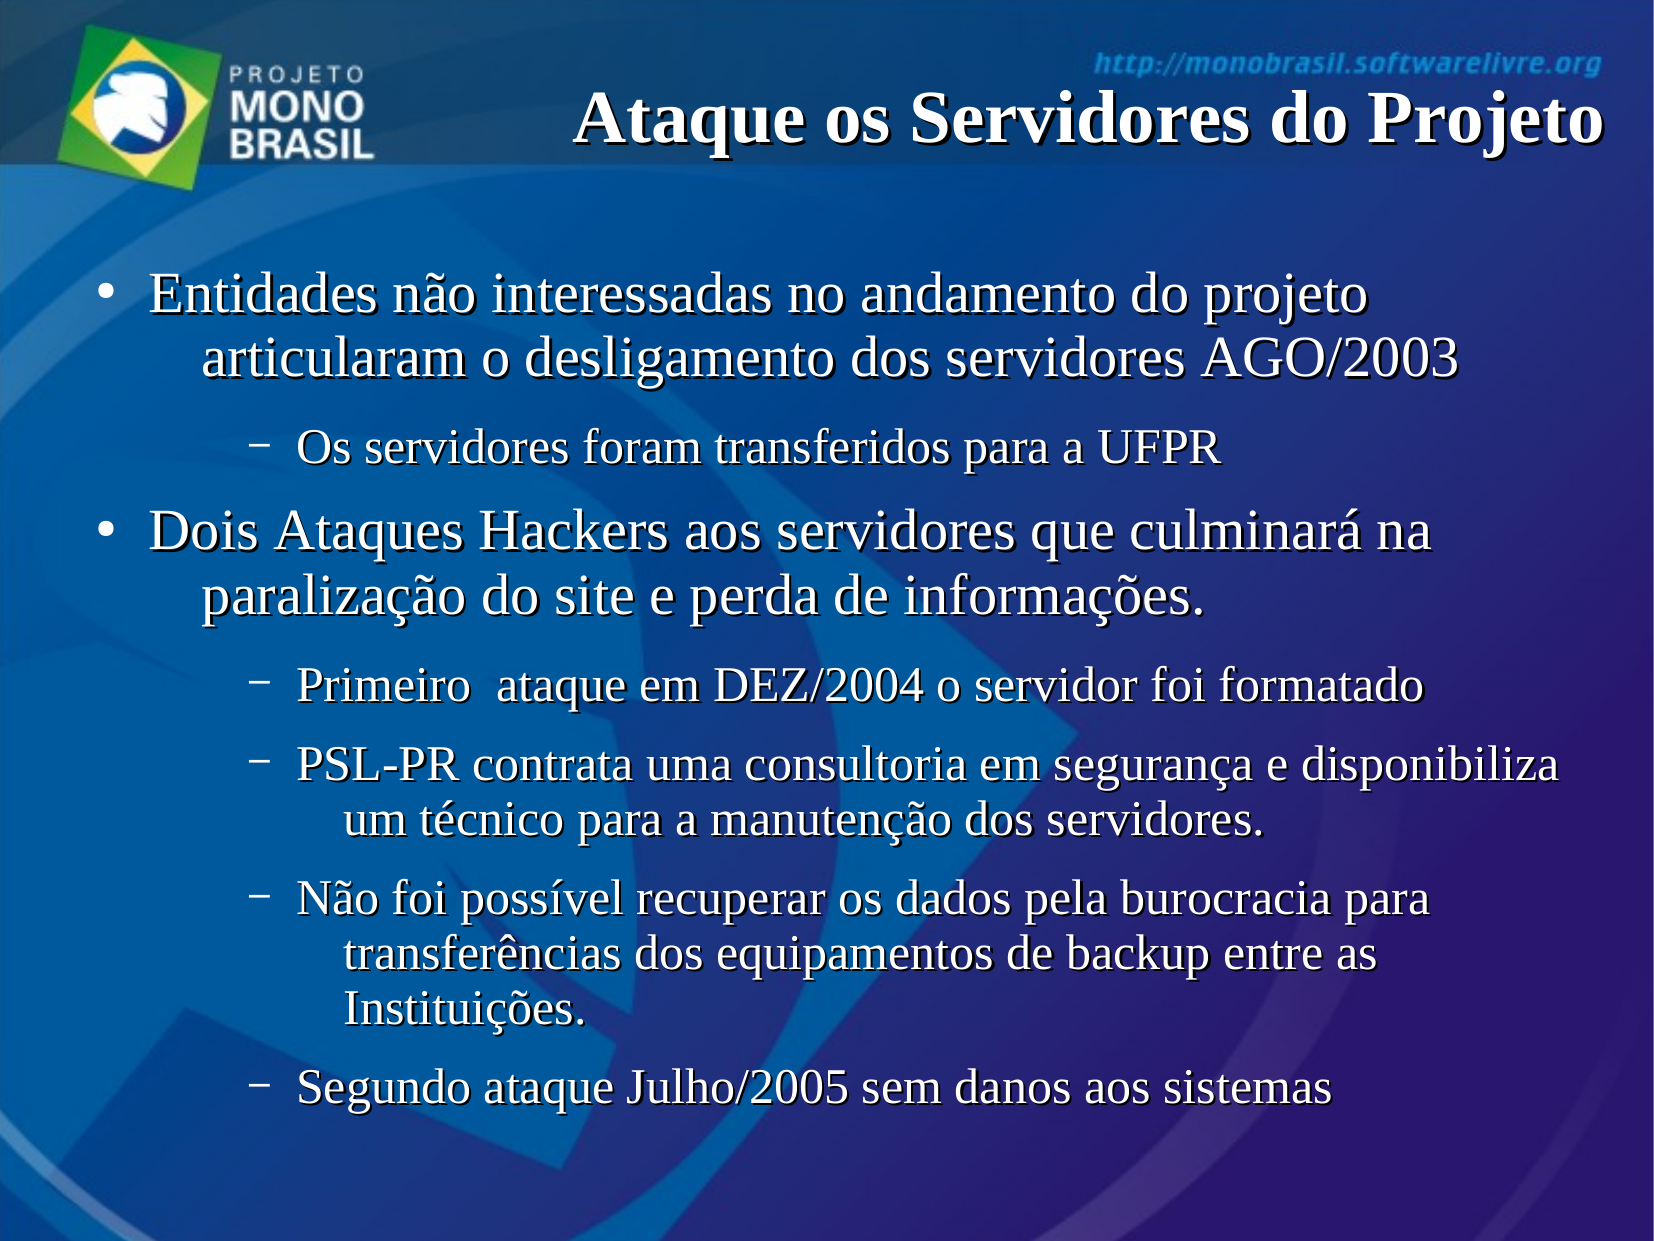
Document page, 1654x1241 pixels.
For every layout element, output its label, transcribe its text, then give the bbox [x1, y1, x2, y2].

list Entidades não interessadas no andamento do projeto articularam o desligamento dos servidores AGO/2003 Os servidores foram transferidos para a UFPR Dois Ataques Hackers aos servidores que culminará na paralização do site e perda de informações. Primeiro ataque em DEZ/2004 o servidor foi formatado PSL-PR contrata uma consultoria em segurança e disponibiliza um técnico para a manutenção dos servidores. Não foi possível recuperar os dados pela burocracia para transferências dos equipamentos de backup entre as Instituições. Segundo ataque Julho/2005 sem danos aos sistemas [60, 260, 1606, 1137]
picture [0, 0, 1654, 1241]
title Ataque os Servidores do Projeto [222, 43, 1606, 191]
